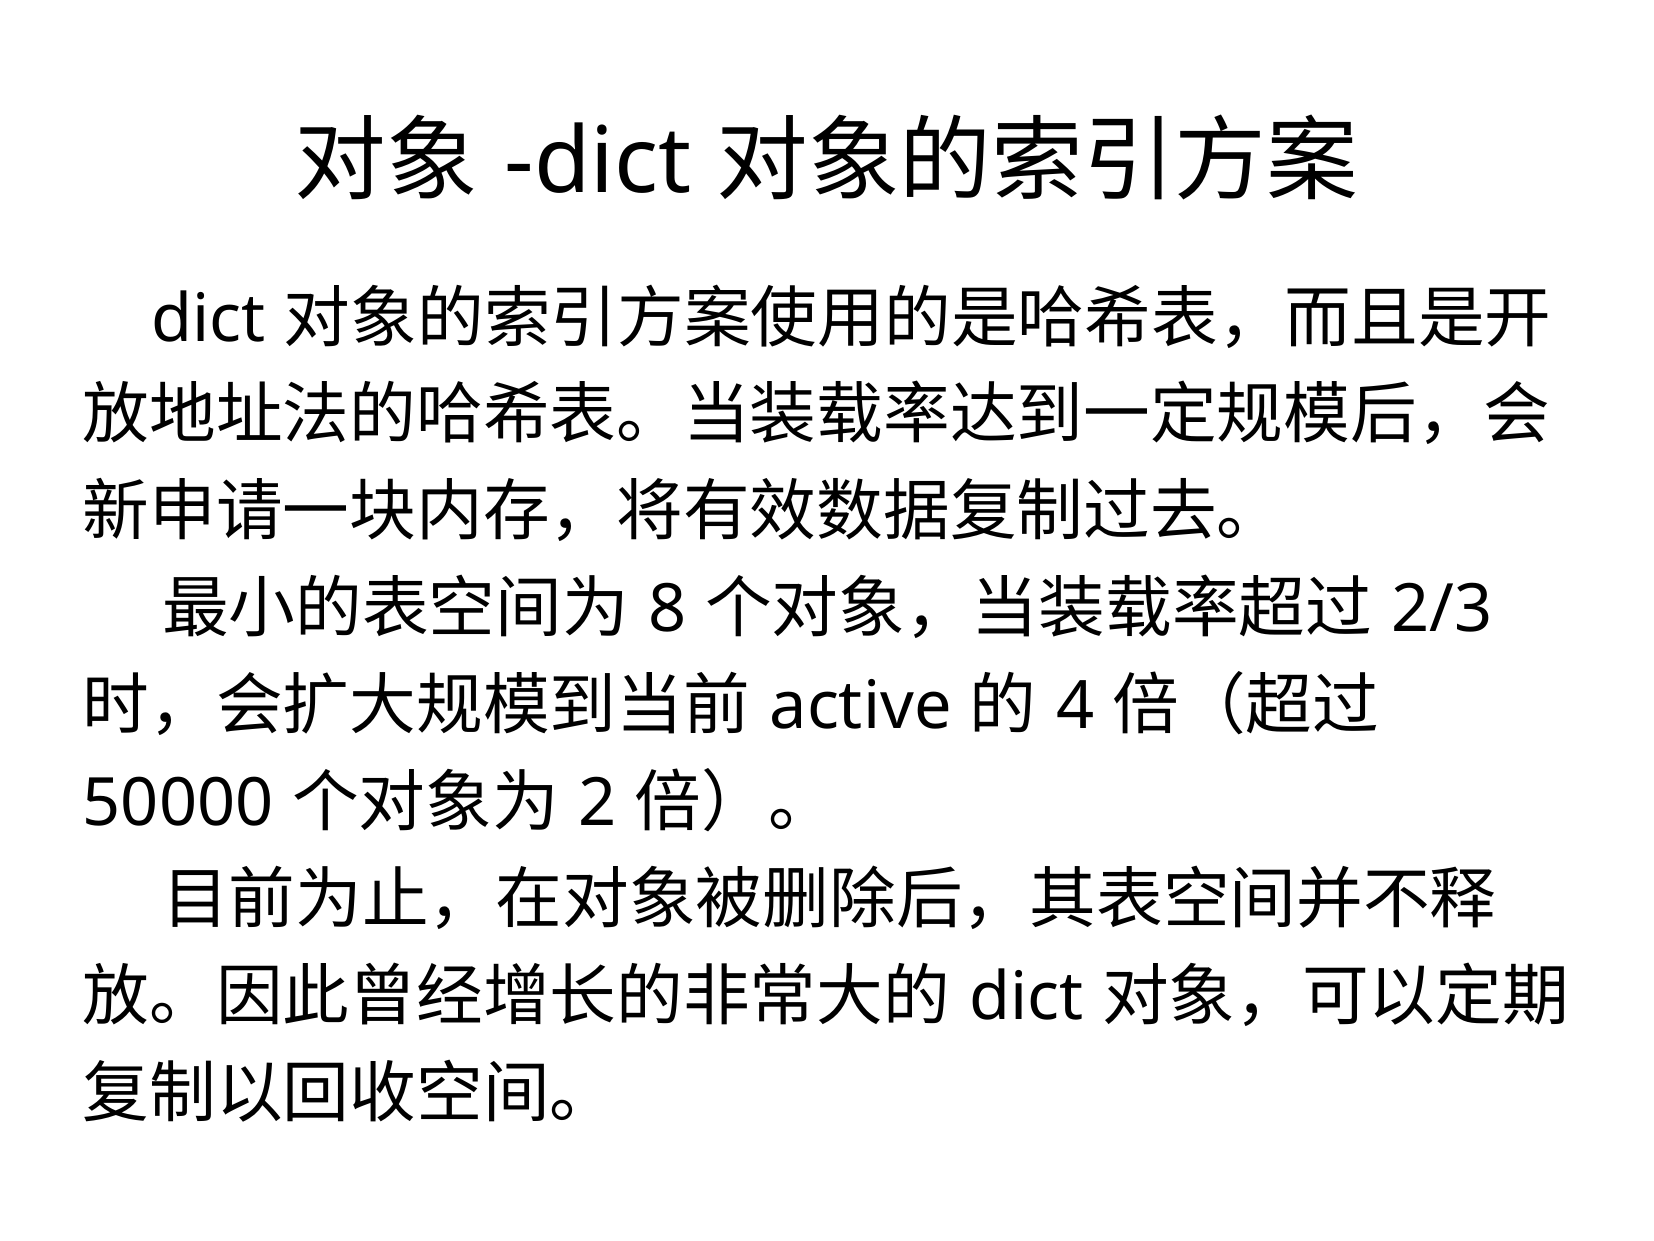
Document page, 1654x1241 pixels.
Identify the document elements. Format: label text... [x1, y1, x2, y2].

subtitle dict对象的索引方案使用的是哈希表，而且是开放地址法的哈希表。当装载率达到一定规模后，会新申请一块内存，将有效数据复制过去。 最小的表空间为8个对象，当装载率超过2/3时，会扩大规模到当前active的4倍（超过50000个对象为2倍）。 目前为止，在对象被删除后，其表空间并不释放。因此曾经增长的非常大的dict对象，可以定期复制以回收空间。 [82, 297, 1571, 1102]
title 对象-dict对象的索引方案 [82, 56, 1571, 250]
